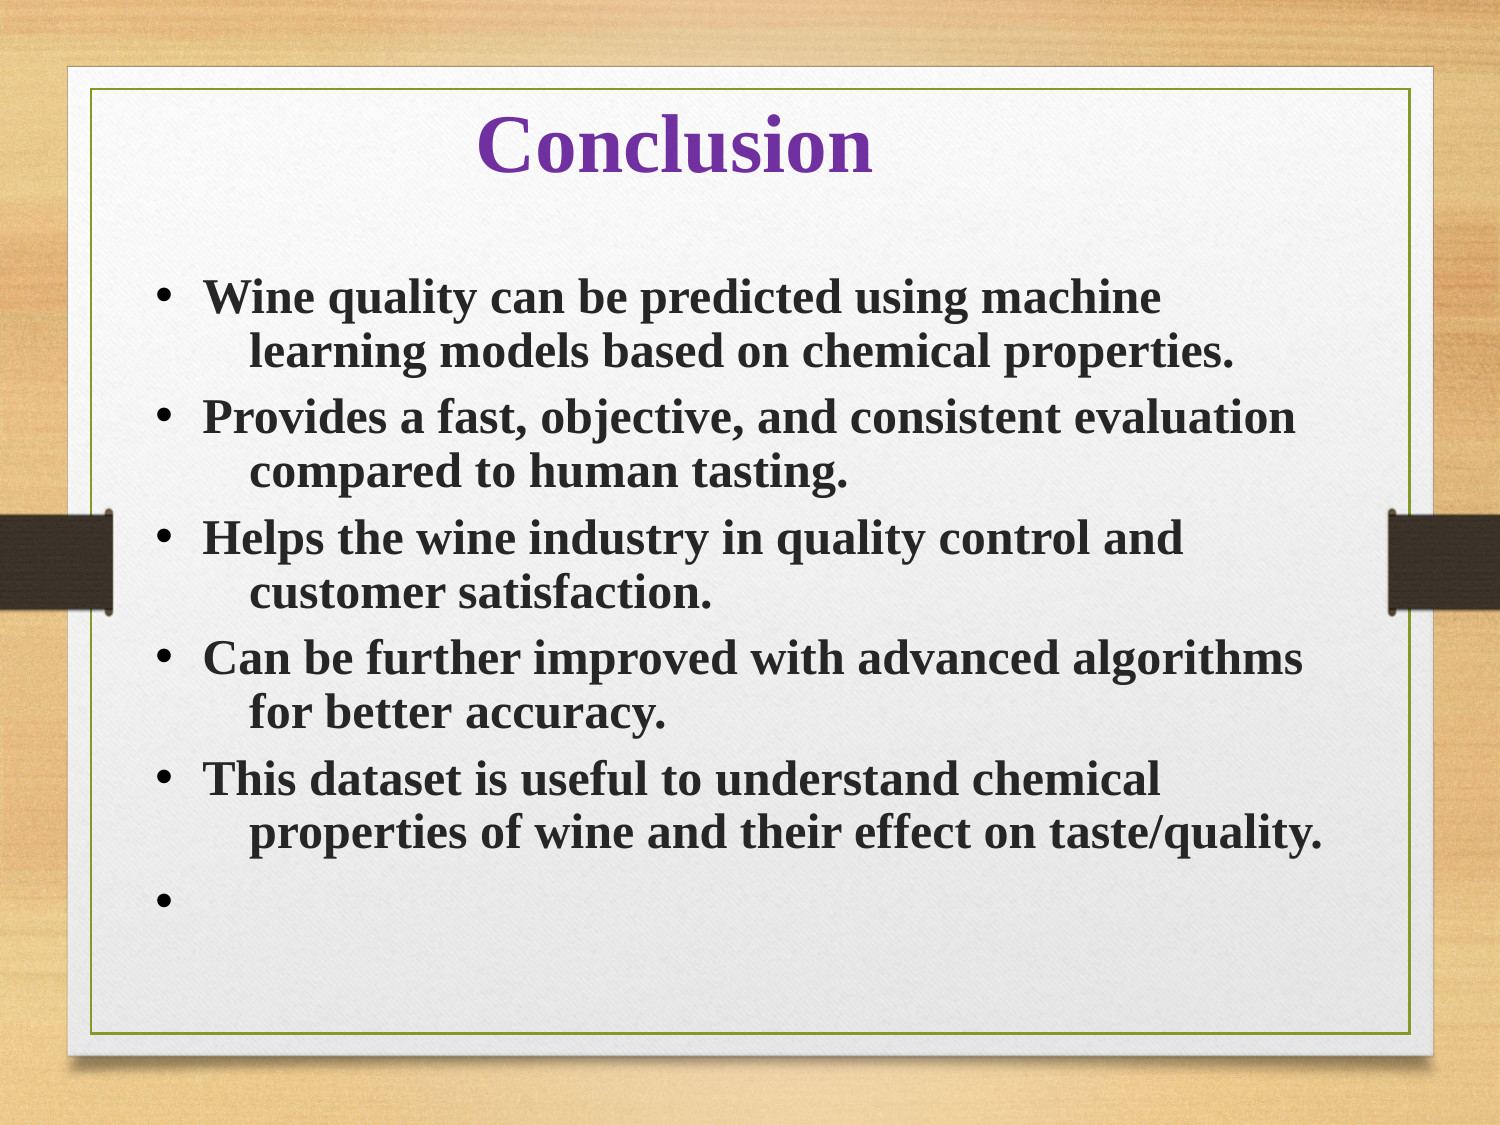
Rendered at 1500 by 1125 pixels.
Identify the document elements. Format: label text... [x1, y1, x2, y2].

picture [0, 0, 1500, 1125]
title Conclusion [0, 45, 1351, 233]
list Wine quality can be predicted using machine learning models based on chemical properties. Provides a fast, objective, and consistent evaluation compared to human tasting. Helps the wine industry in quality control and customer satisfaction. Can be further improved with advanced algorithms for better accuracy. This dataset is useful to understand chemical properties of wine and their effect on taste/quality. [140, 262, 1351, 1005]
